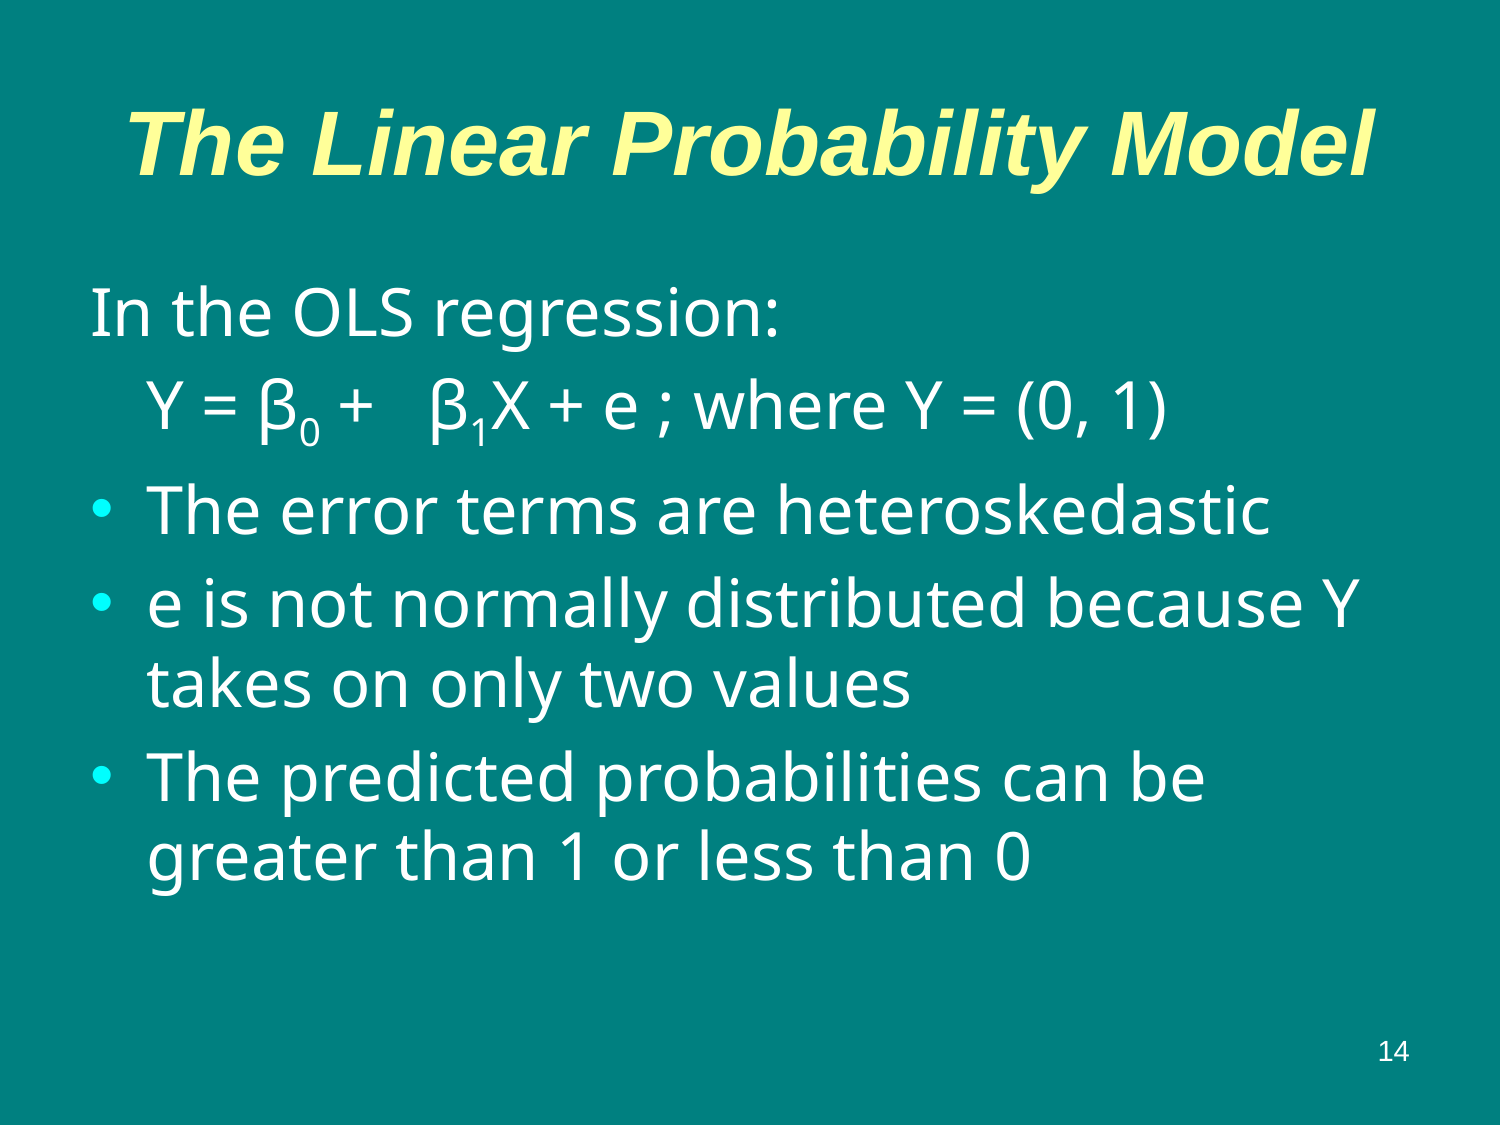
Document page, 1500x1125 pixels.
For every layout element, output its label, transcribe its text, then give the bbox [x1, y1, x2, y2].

slide_number <number> [1074, 1024, 1425, 1103]
title The Linear Probability Model [75, 45, 1425, 233]
list In the OLS regression: Y = β0 + β1X + e ; where Y = (0, 1) The error terms are heteroskedastic e is not normally distributed because Y takes on only two values The predicted probabilities can be greater than 1 or less than 0 [75, 262, 1425, 1005]
